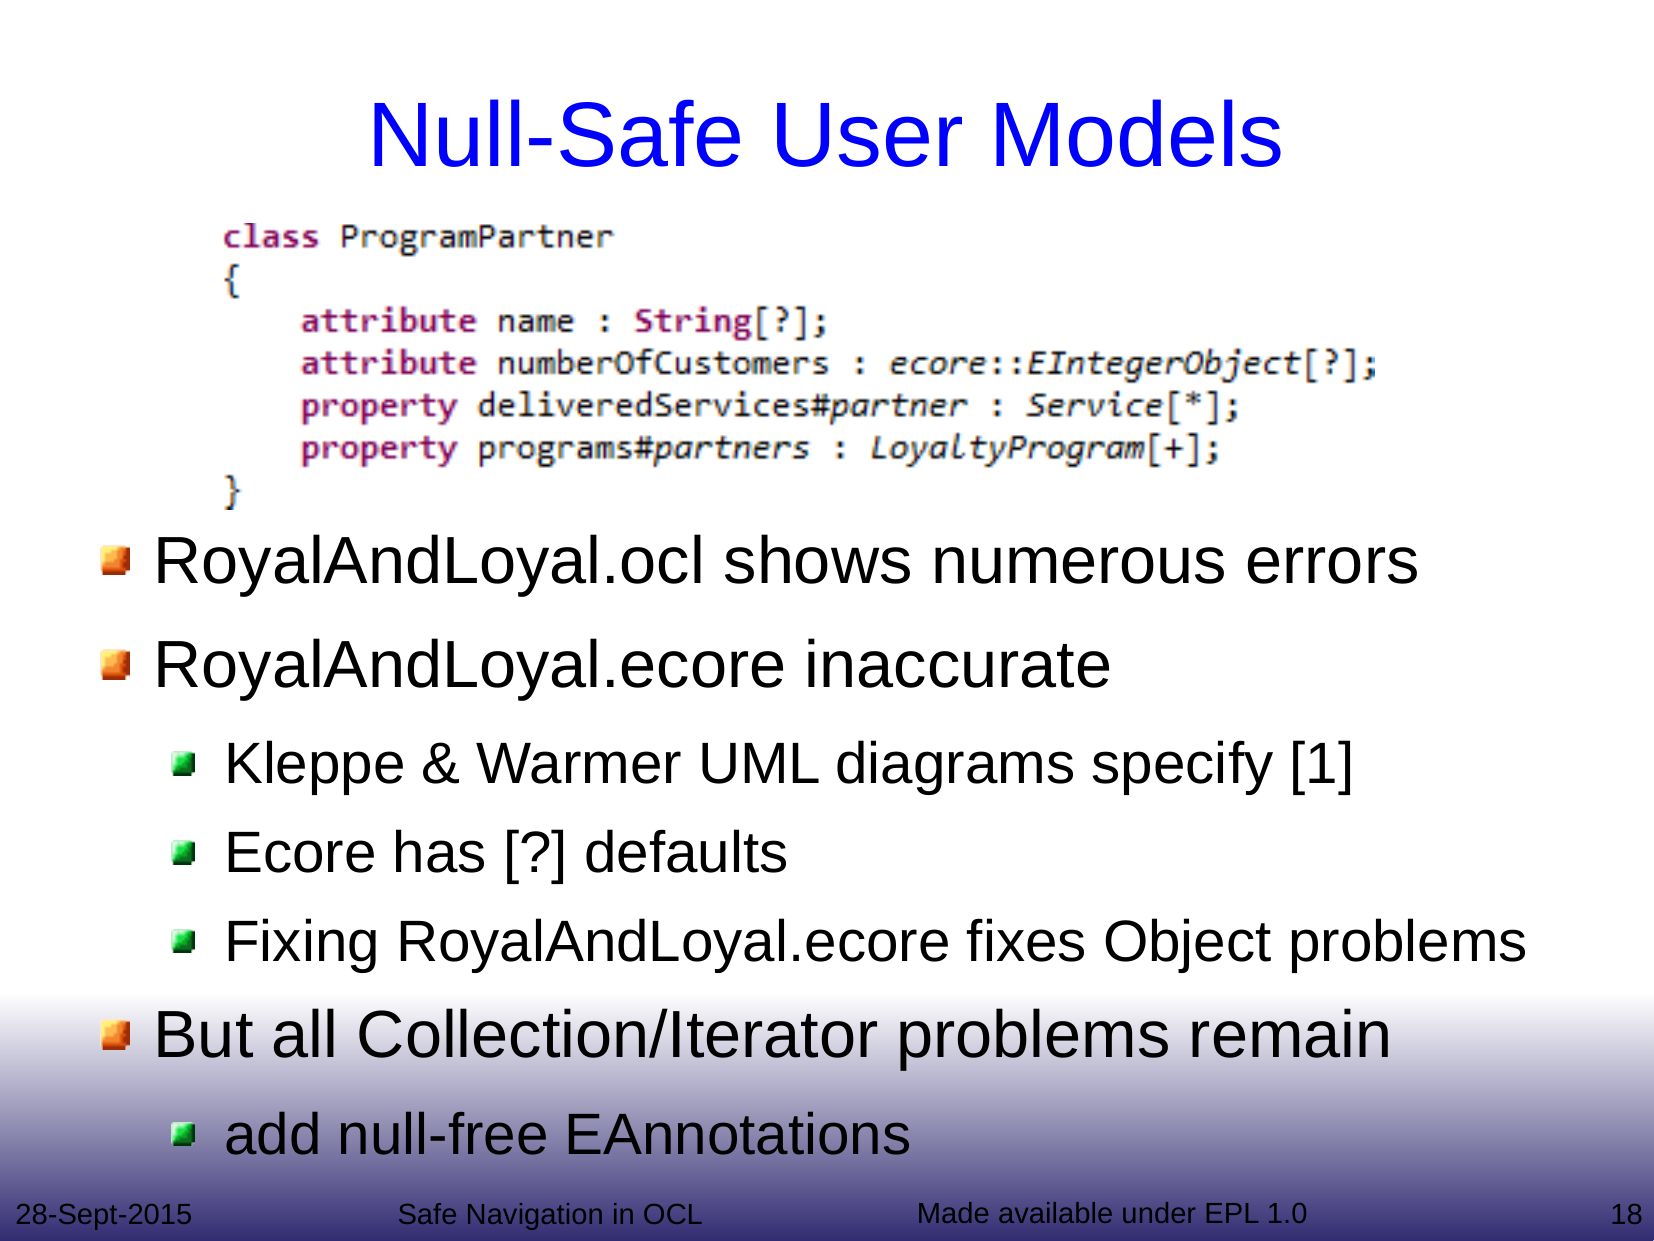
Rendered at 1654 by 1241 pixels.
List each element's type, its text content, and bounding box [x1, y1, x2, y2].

picture [223, 223, 1375, 510]
list RoyalAndLoyal.ocl shows numerous errors RoyalAndLoyal.ecore inaccurate Kleppe & Warmer UML diagrams specify [1] Ecore has [?] defaults Fixing RoyalAndLoyal.ecore fixes Object problems But all Collection/Iterator problems remain add null-free EAnnotations [82, 522, 1571, 1166]
title Null-Safe User Models [82, 49, 1571, 219]
